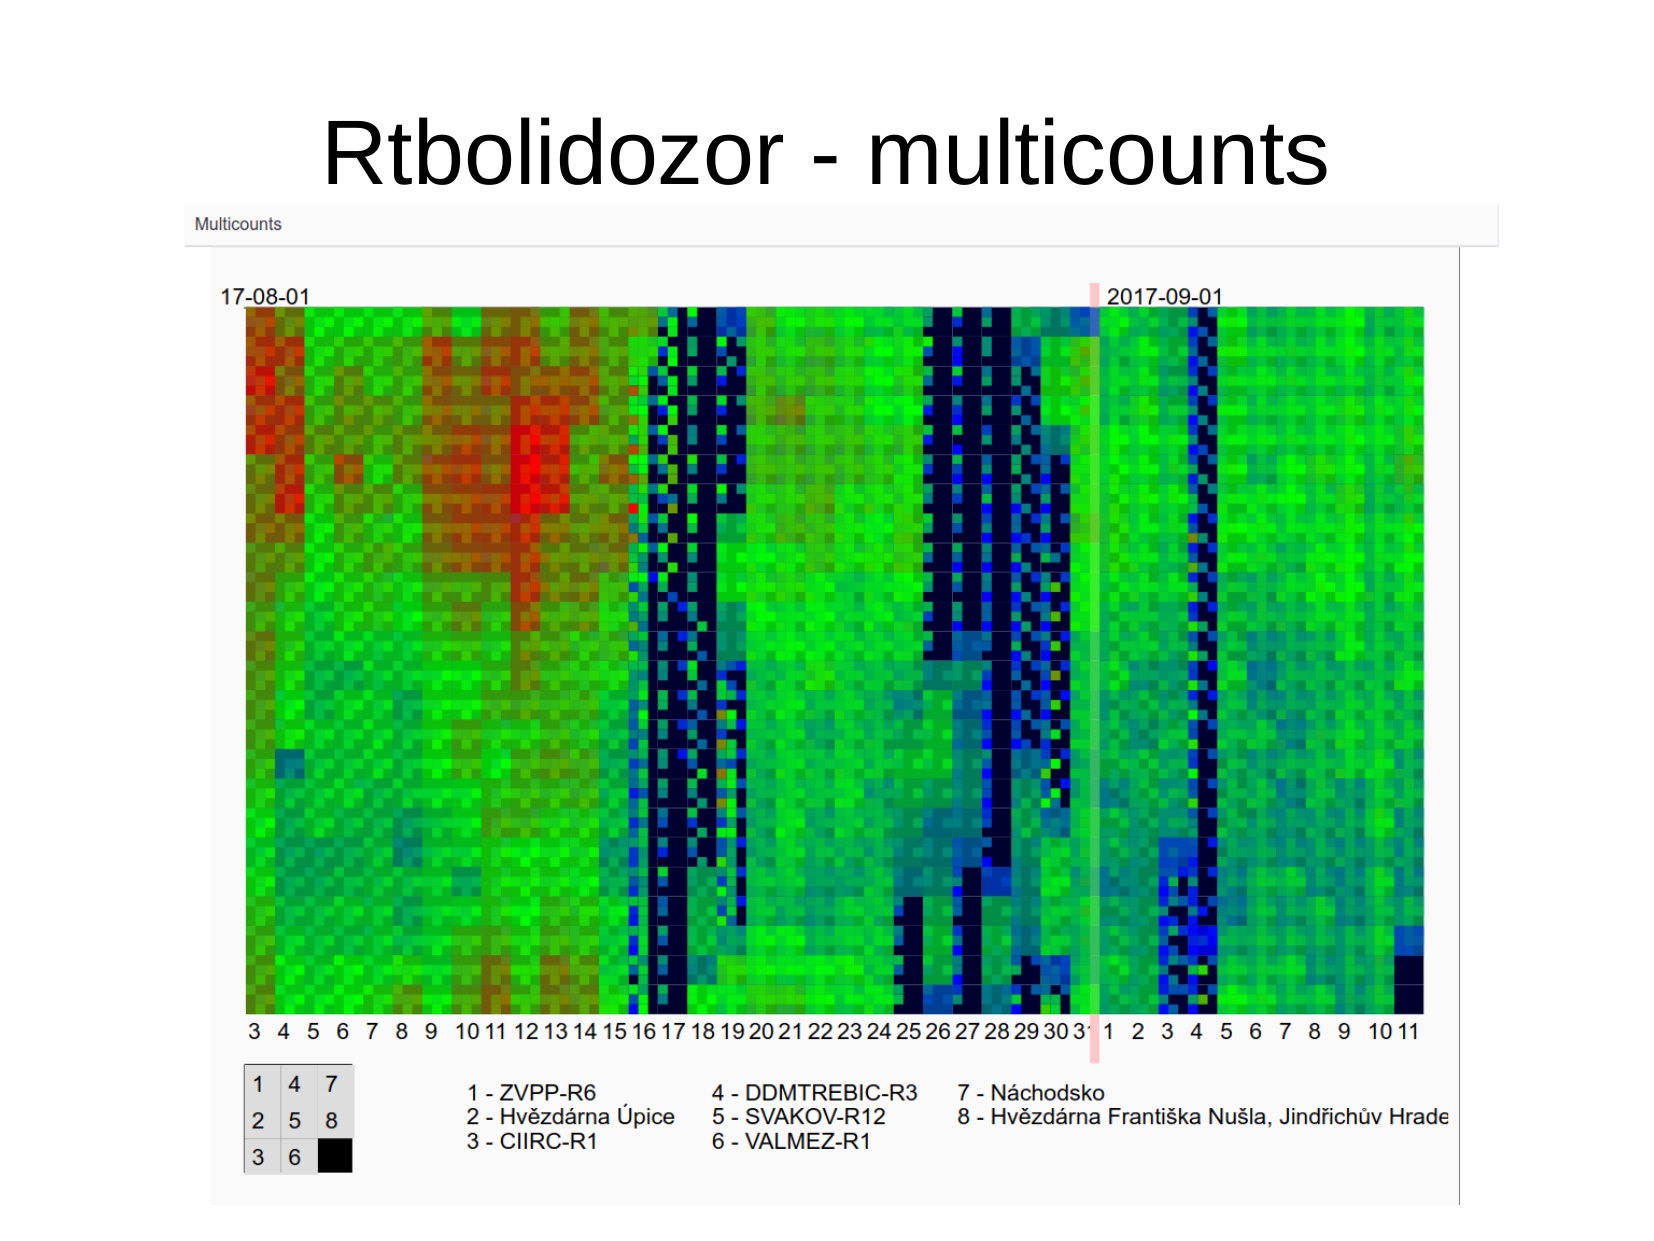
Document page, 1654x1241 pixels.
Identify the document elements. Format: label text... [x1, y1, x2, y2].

picture [177, 200, 1501, 1205]
title Rtbolidozor - multicounts [82, 49, 1571, 257]
